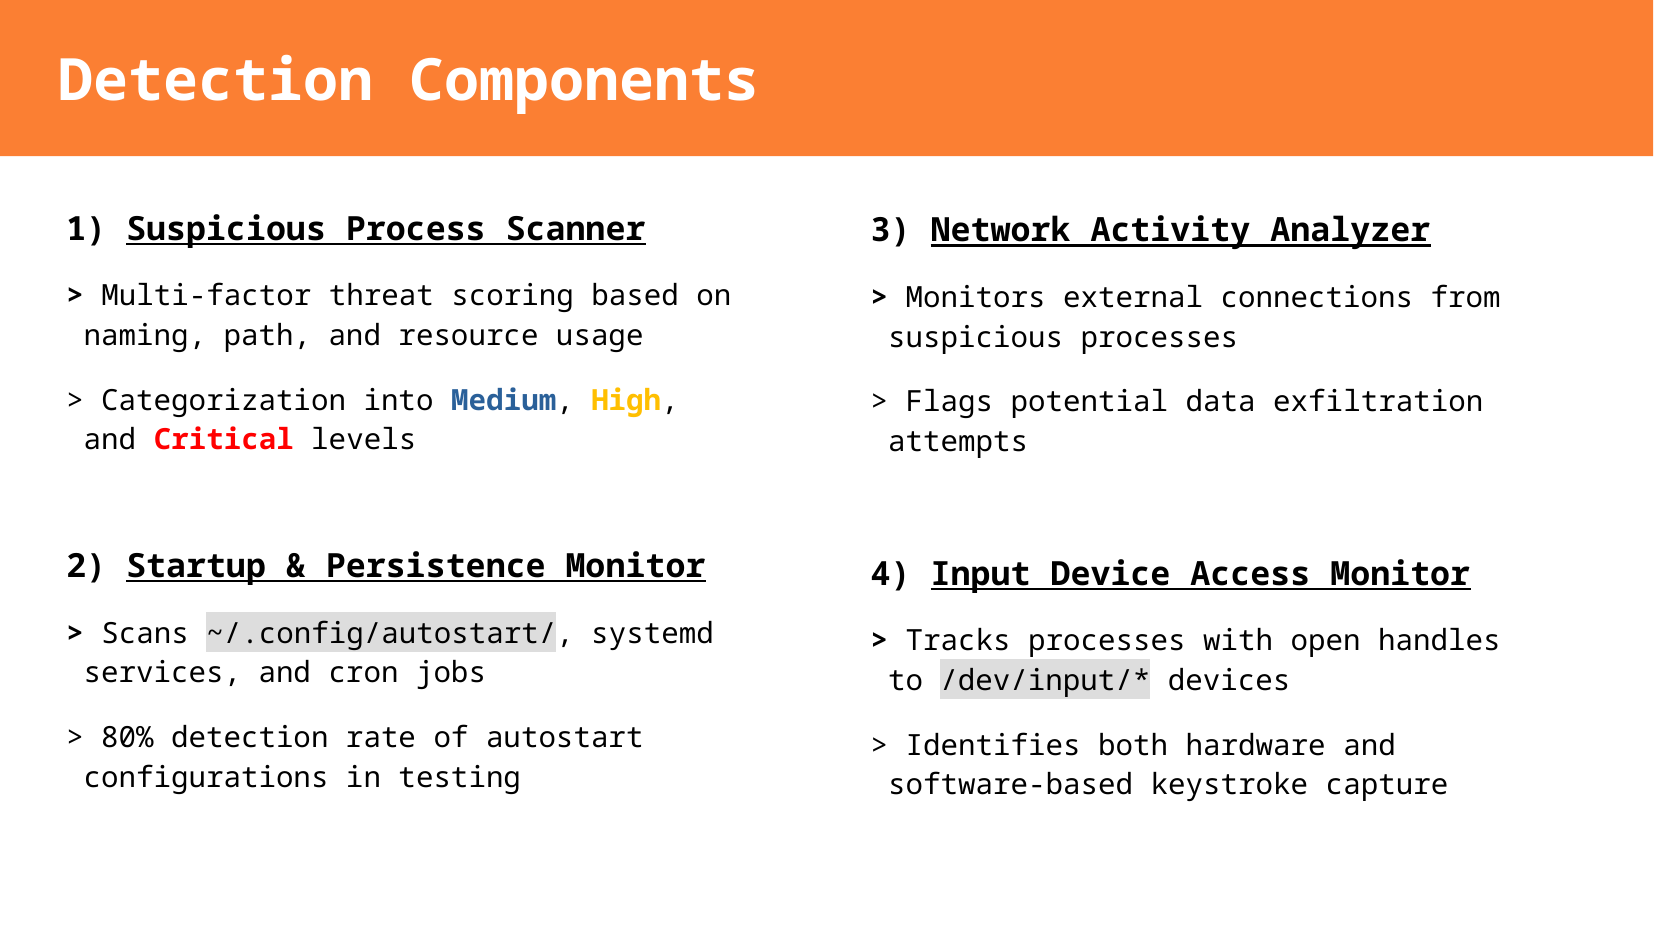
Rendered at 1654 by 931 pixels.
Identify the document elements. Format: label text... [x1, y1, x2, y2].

title Detection Components [0, 0, 1654, 157]
text_box 3) Network Activity Analyzer > Monitors external connections from suspicious processes > Flags potential data exfiltration attempts 4) Input Device Access Monitor > Tracks processes with open handles to /dev/input/* devices > Identifies both hardware and software-based keystroke capture [855, 198, 1570, 798]
text_box 1) Suspicious Process Scanner > Multi-factor threat scoring based on naming, path, and resource usage > Categorization into Medium, High, and Critical levels 2) Startup & Persistence Monitor > Scans ~/.config/autostart/, systemd services, and cron jobs > 80% detection rate of autostart configurations in testing [51, 197, 766, 867]
